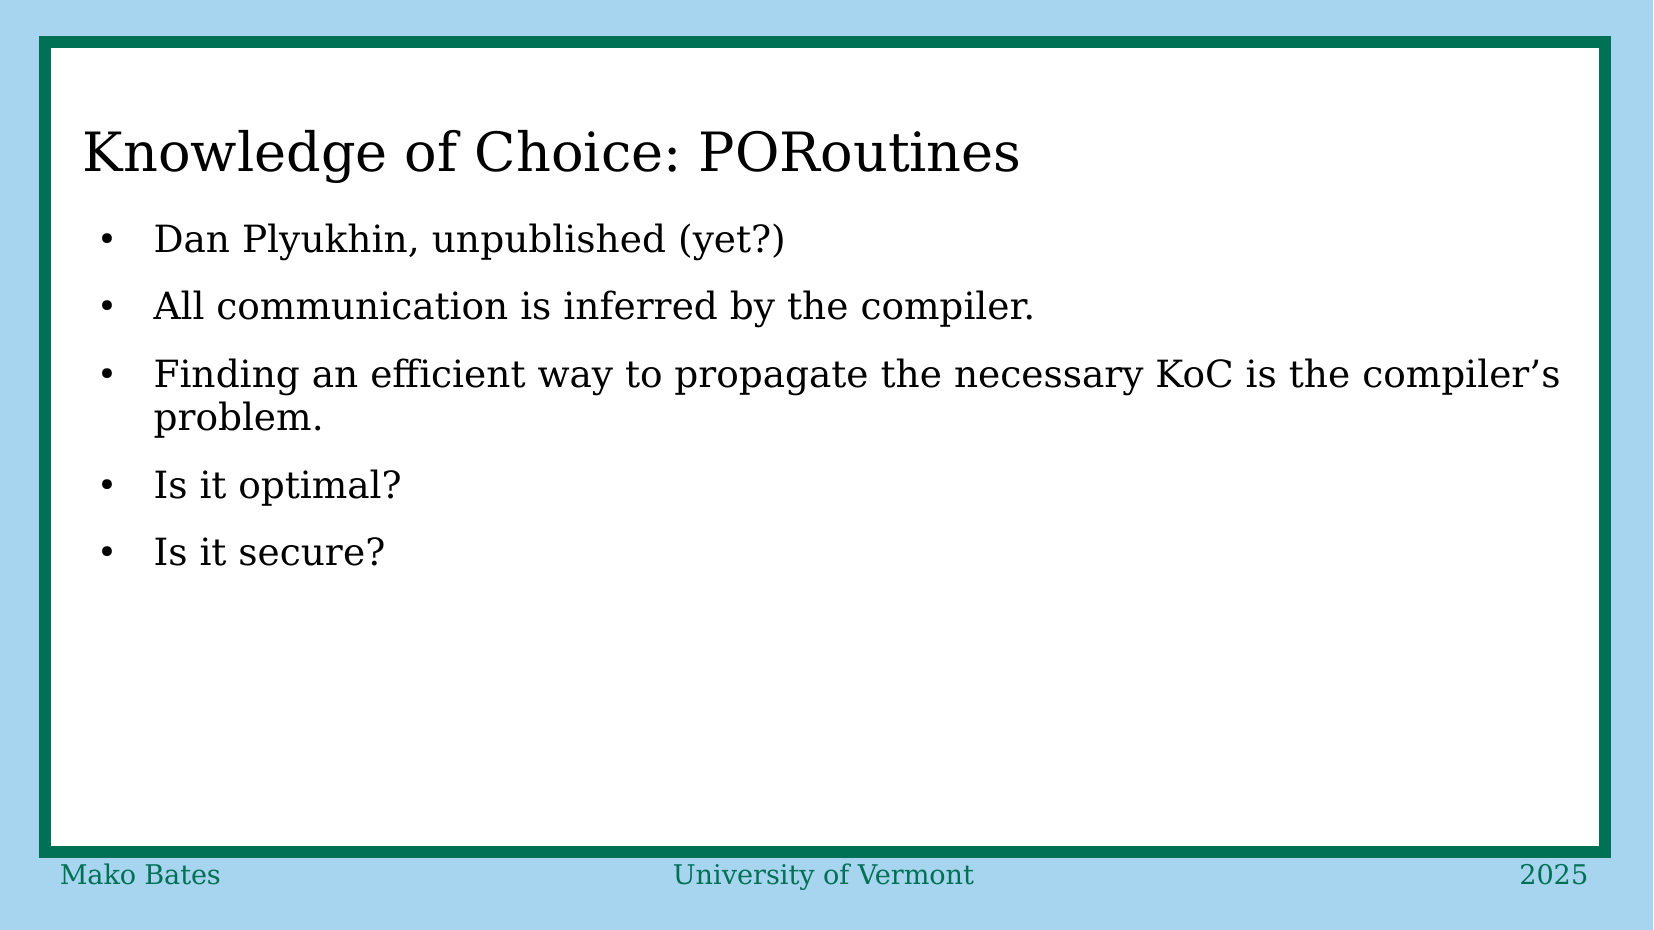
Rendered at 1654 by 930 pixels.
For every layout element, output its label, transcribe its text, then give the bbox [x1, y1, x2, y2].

list Dan Plyukhin, unpublished (yet?) All communication is inferred by the compiler. Finding an efficient way to propagate the necessary KoC is the compiler’s problem. Is it optimal? Is it secure? [82, 217, 1571, 777]
text_box [687, 864, 691, 877]
title Knowledge of Choice: PORoutines [82, 101, 1571, 205]
